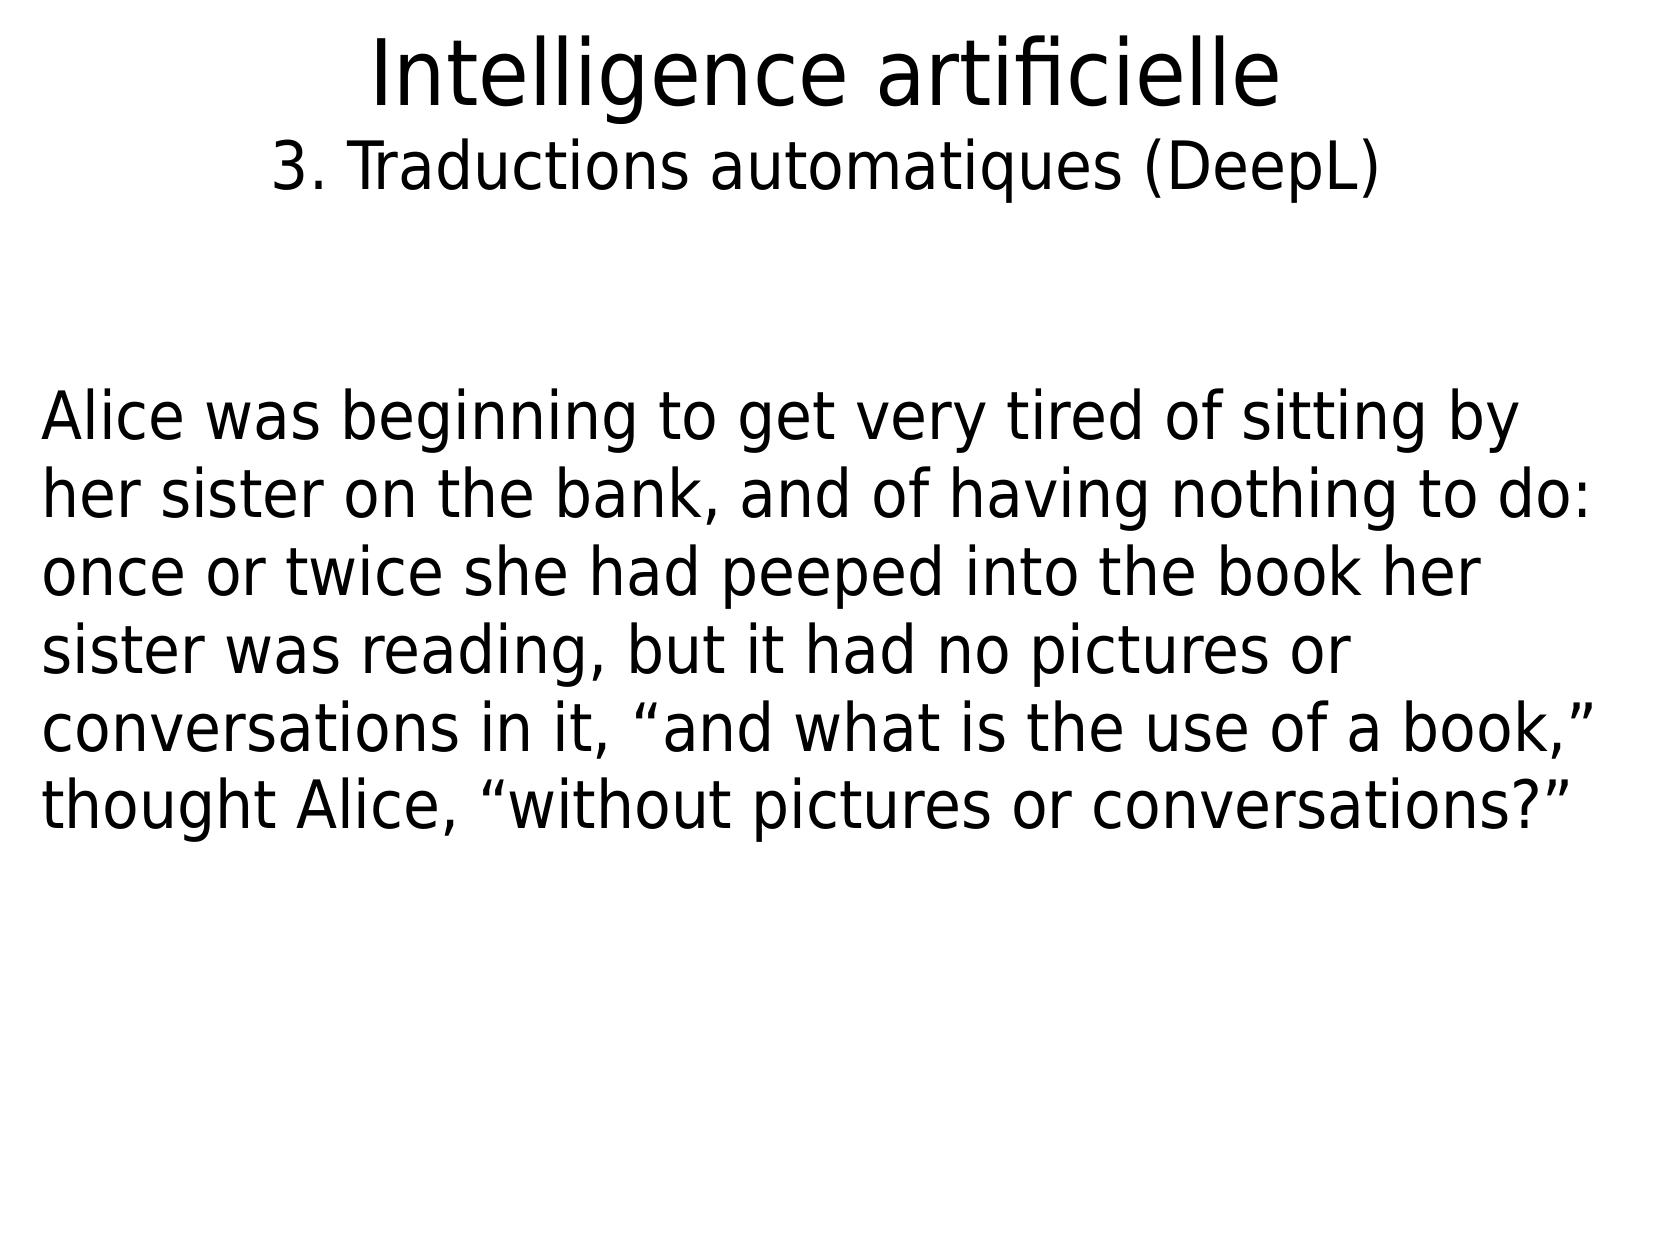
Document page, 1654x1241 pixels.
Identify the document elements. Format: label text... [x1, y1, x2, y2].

title Alice was beginning to get very tired of sitting by her sister on the bank, and of having nothing to do: once or twice she had peeped into the book her sister was reading, but it had no pictures or conversations in it, “and what is the use of a book,” thought Alice, “without pictures or conversations?” [41, 222, 1613, 1183]
title Intelligence artificielle 3. Traductions automatiques (DeepL) [41, 12, 1613, 214]
